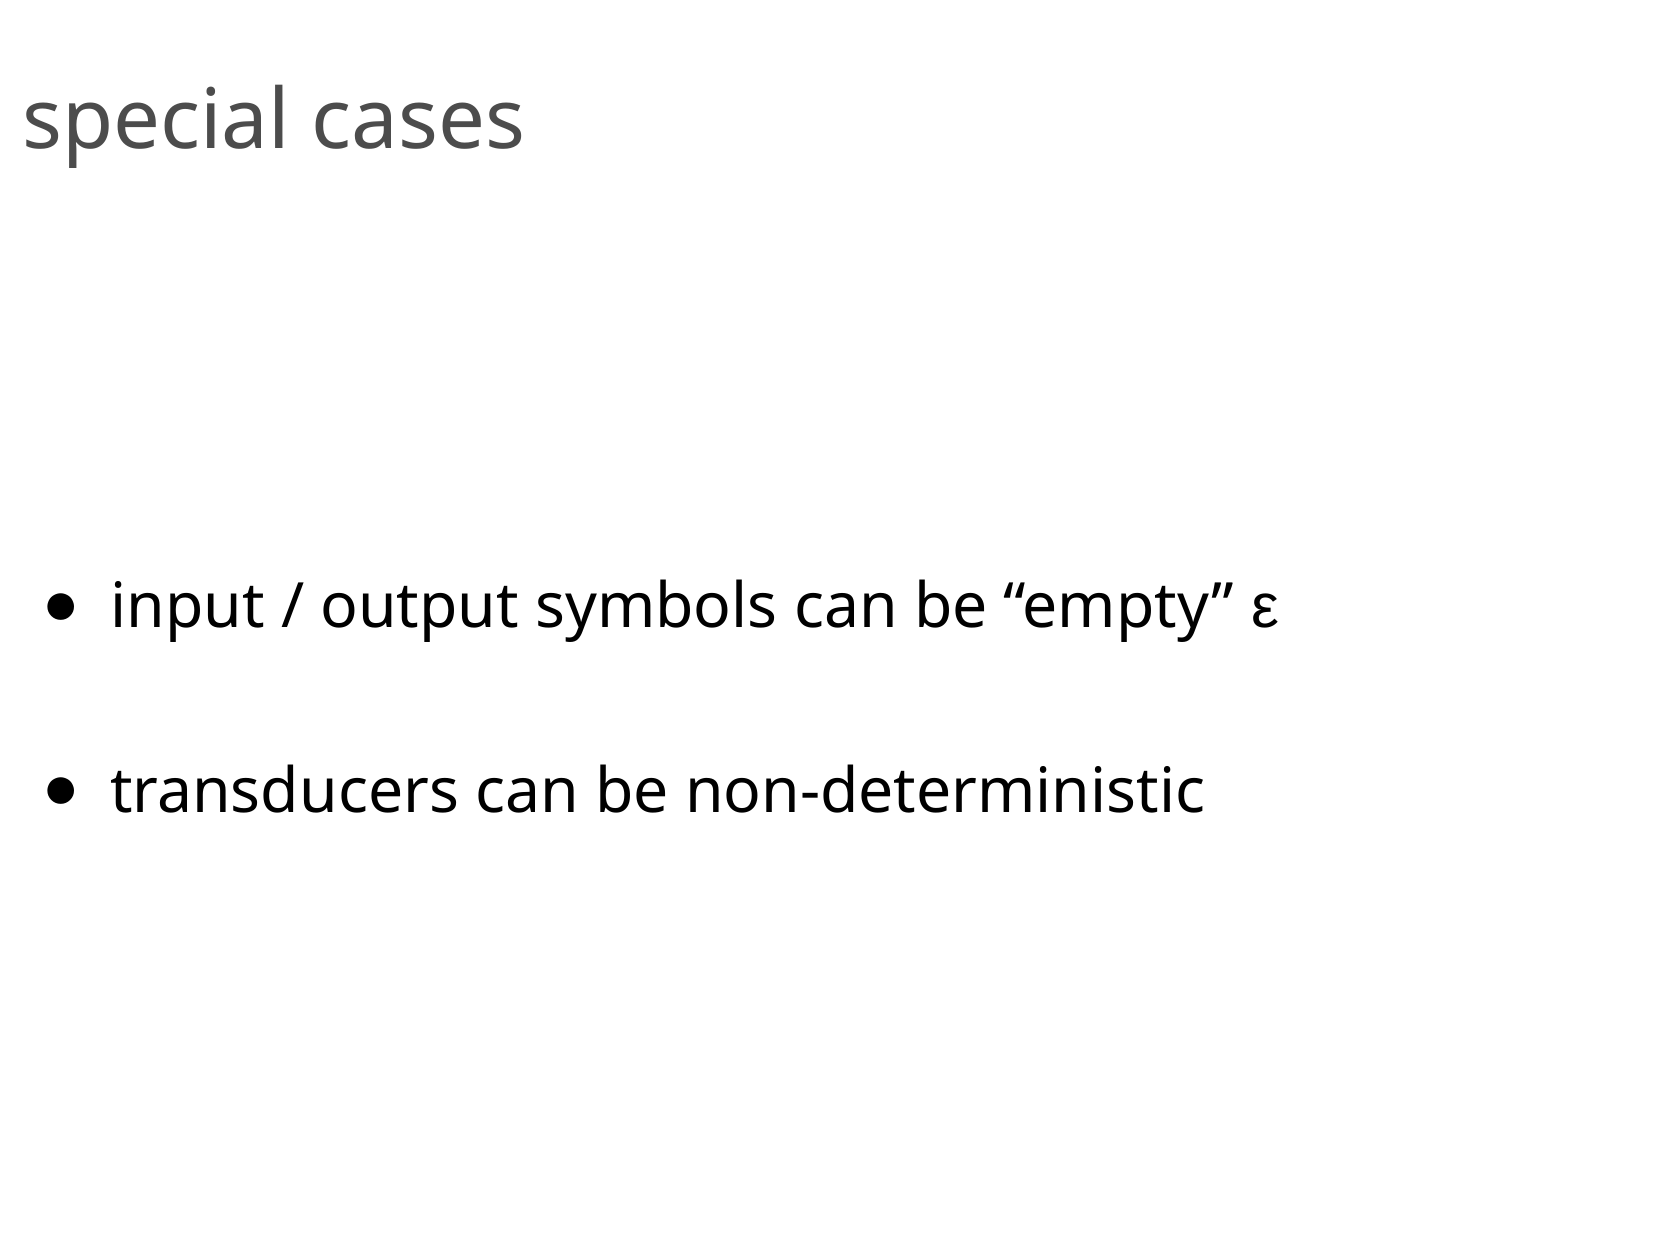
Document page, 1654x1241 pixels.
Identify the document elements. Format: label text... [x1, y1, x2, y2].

list input / output symbols can be “empty” ε transducers can be non-deterministic [25, 233, 1654, 1158]
title special cases [22, 26, 1654, 205]
